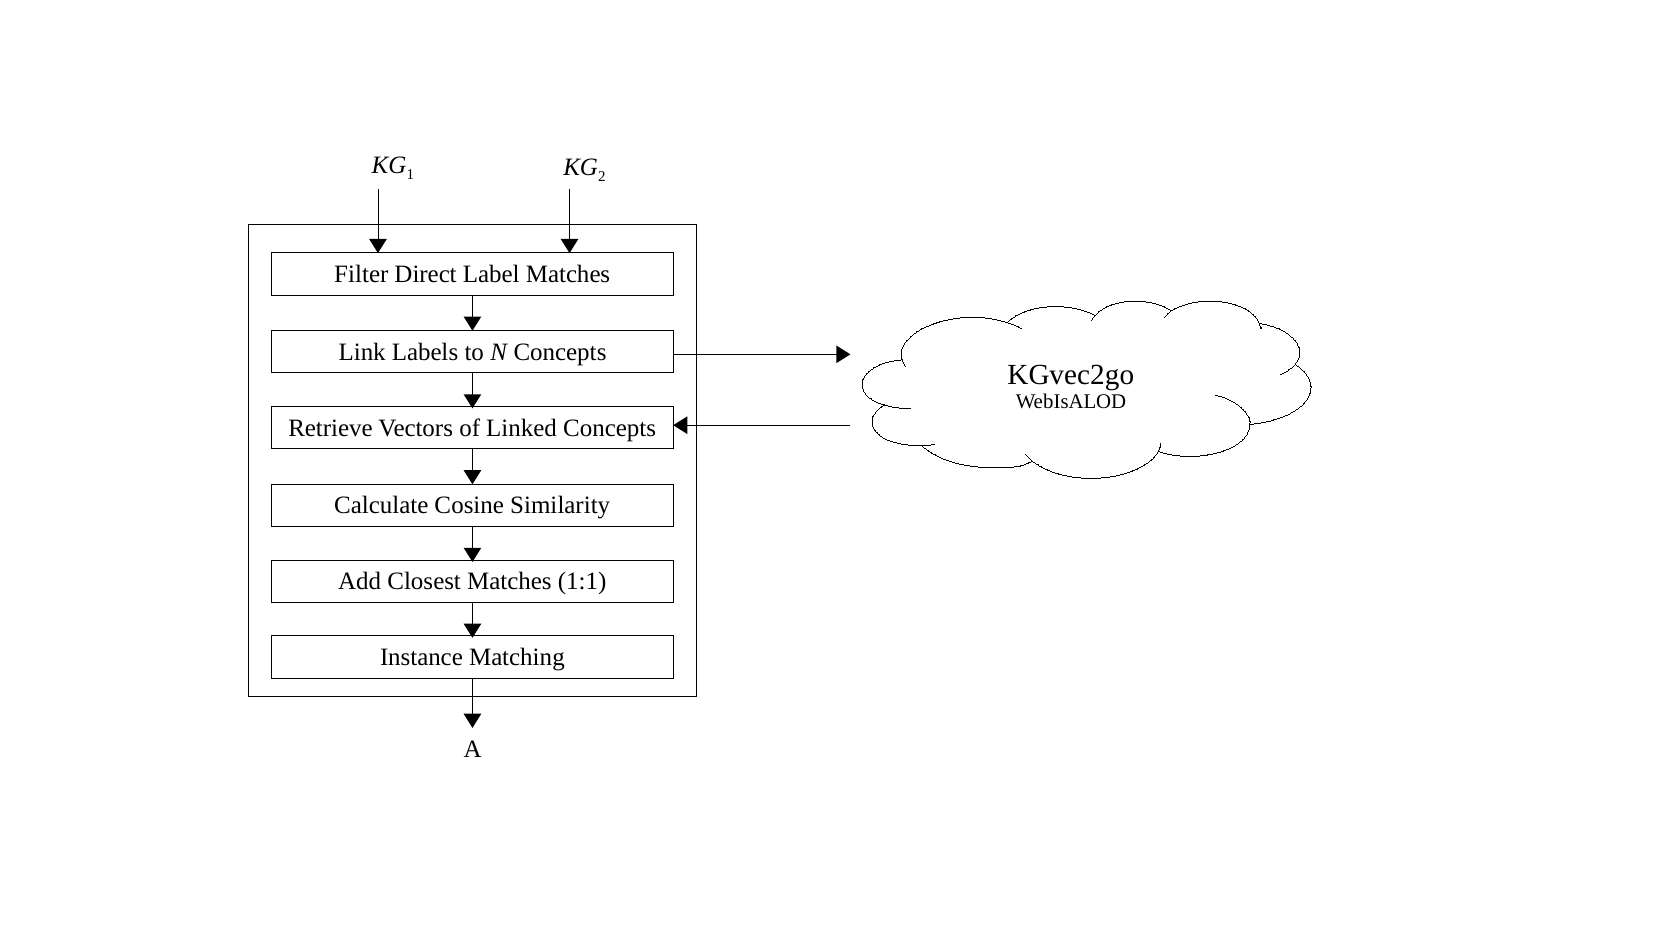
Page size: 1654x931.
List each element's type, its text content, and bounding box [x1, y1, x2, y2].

text_box Link Labels to N Concepts [271, 330, 674, 373]
text_box [473, 426, 697, 697]
text_box [674, 331, 697, 354]
text_box [248, 224, 472, 697]
text_box [570, 224, 697, 271]
text_box Add Closest Matches (1:1) [271, 560, 674, 603]
text_box KGvec2go WebIsALOD [862, 301, 1312, 479]
text_box Instance Matching [271, 635, 674, 679]
text_box Retrieve Vectors of Linked Concepts [271, 406, 674, 449]
text_box A [448, 727, 520, 768]
text_box Filter Direct Label Matches [271, 252, 674, 296]
text_box [473, 296, 593, 330]
chart [555, 153, 612, 185]
text_box [473, 355, 697, 425]
text_box [379, 224, 569, 252]
chart [593, 271, 712, 331]
text_box Calculate Cosine Similarity [271, 484, 674, 527]
chart [363, 151, 421, 184]
